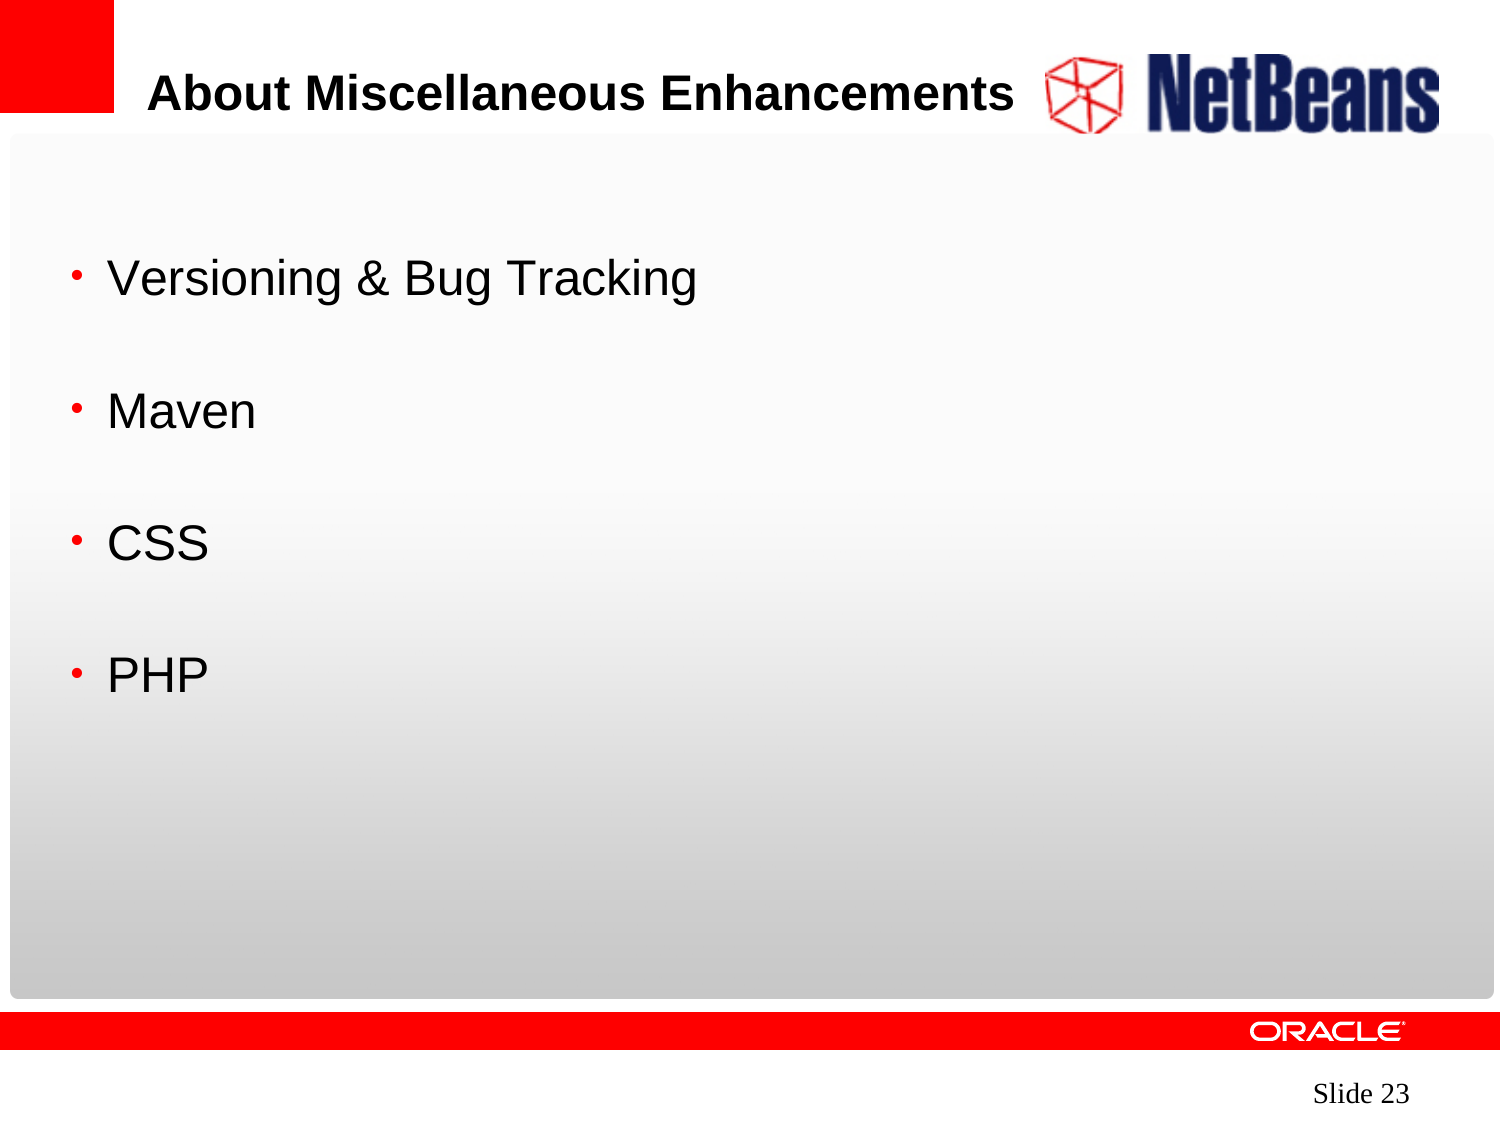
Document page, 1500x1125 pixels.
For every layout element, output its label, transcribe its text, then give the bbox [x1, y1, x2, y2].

picture [10, 54, 1494, 999]
title About Miscellaneous Enhancements [131, 30, 1048, 161]
picture [0, 1012, 1500, 1050]
picture [0, 0, 114, 113]
list Versioning & Bug Tracking Maven CSS PHP [69, 245, 1332, 895]
